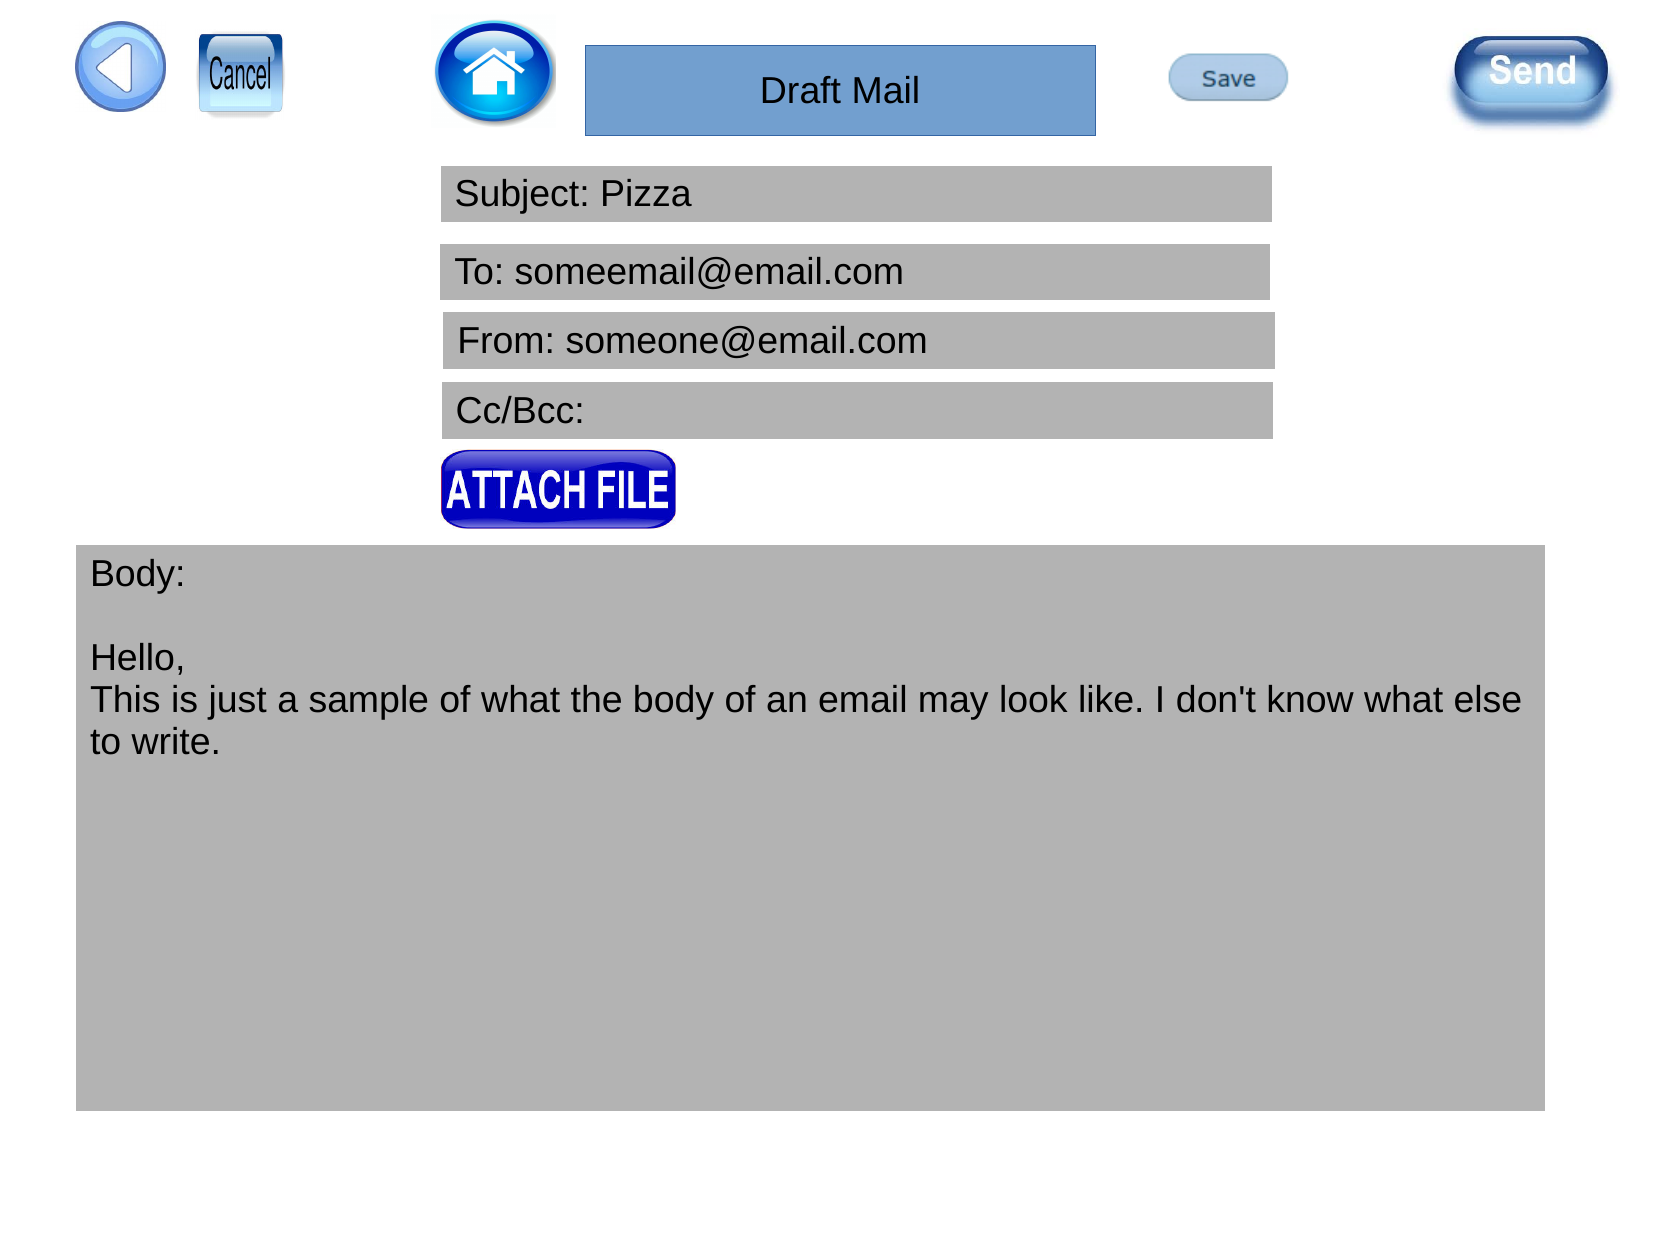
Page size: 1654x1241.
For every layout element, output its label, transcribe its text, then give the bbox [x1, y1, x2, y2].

picture [195, 29, 286, 121]
text_box Draft Mail [585, 45, 1096, 136]
table_header Cc/Bcc: [442, 382, 1273, 439]
picture [75, 21, 166, 112]
picture [440, 449, 676, 529]
table_header To: someemail@email.com [440, 244, 1270, 300]
table_header Body: Hello, This is just a sample of what the body of an email may look like. I don't know what else to write. [76, 545, 1545, 1111]
table_header Subject: Pizza [441, 166, 1272, 222]
picture [1141, 42, 1291, 106]
picture [431, 14, 556, 128]
picture [1440, 4, 1622, 151]
table_header From: someone@email.com [443, 312, 1275, 369]
